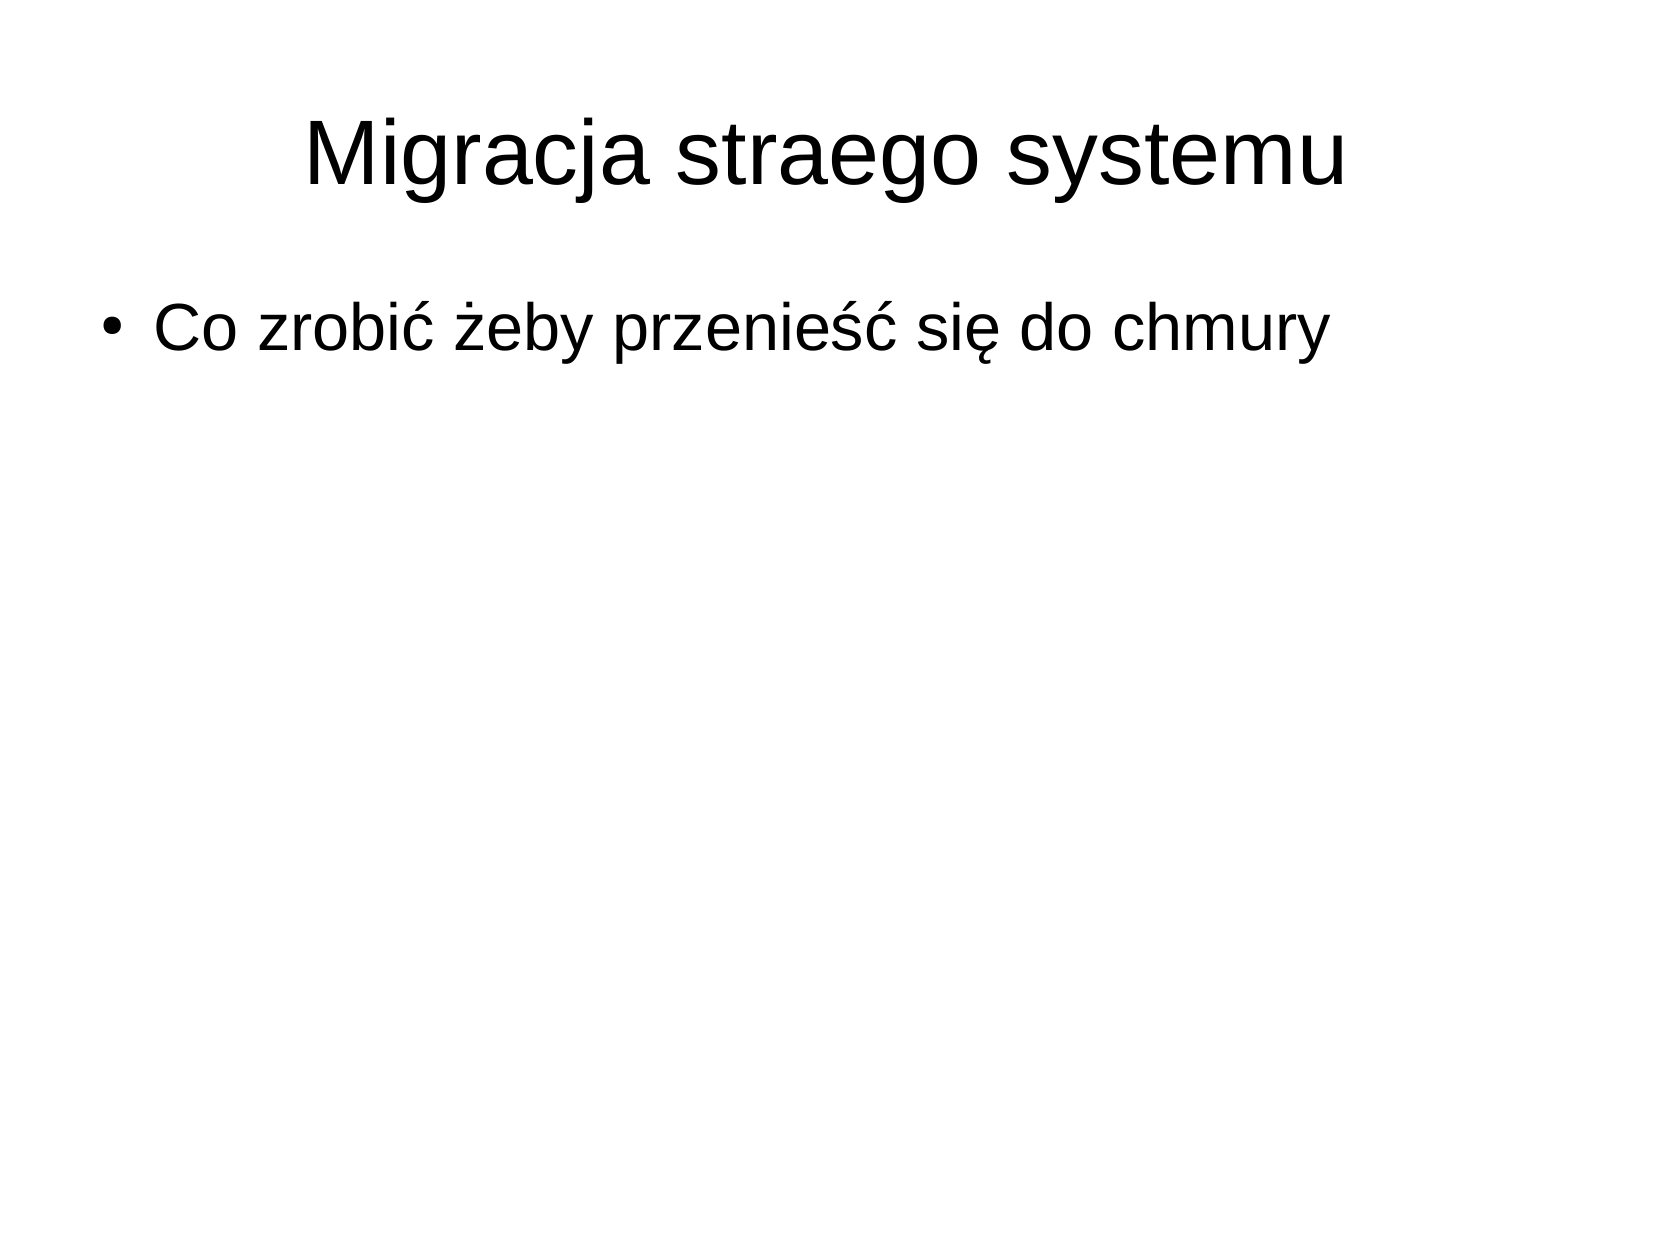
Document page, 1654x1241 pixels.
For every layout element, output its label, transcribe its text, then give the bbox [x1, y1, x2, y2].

title Migracja straego systemu [82, 49, 1571, 257]
list Co zrobić żeby przenieść się do chmury [82, 290, 1571, 1010]
